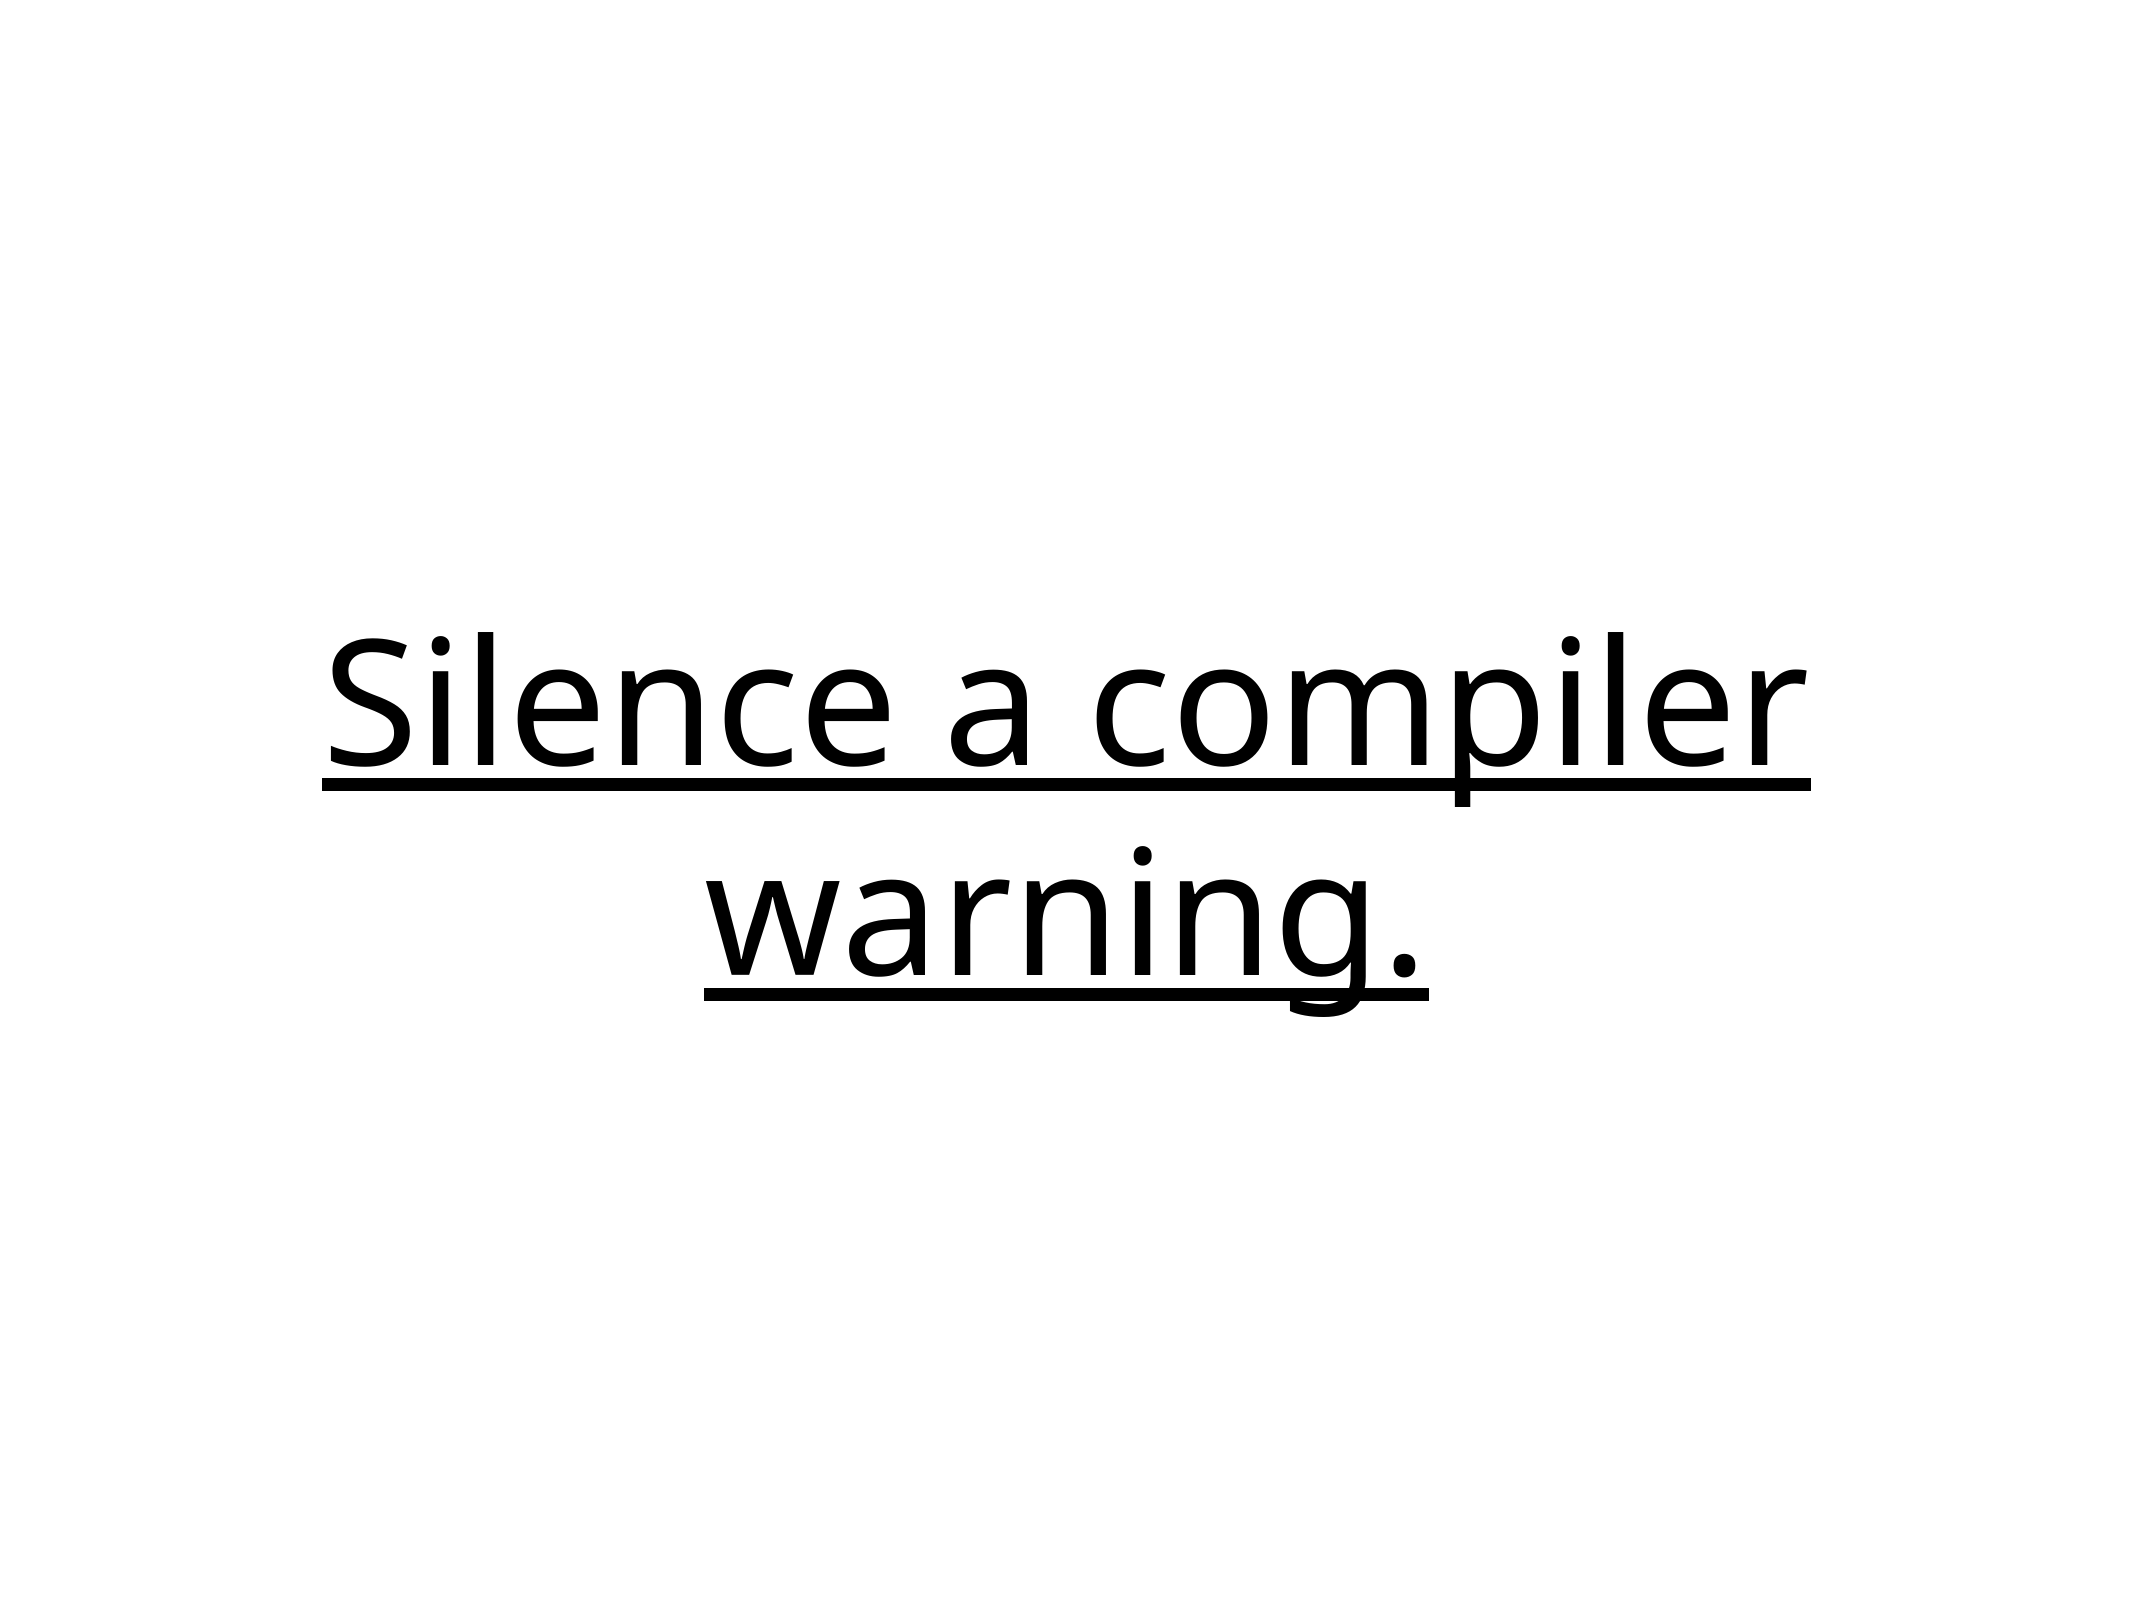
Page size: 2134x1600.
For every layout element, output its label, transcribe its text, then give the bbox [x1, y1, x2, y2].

title Silence a compiler warning. [208, 487, 1925, 1113]
